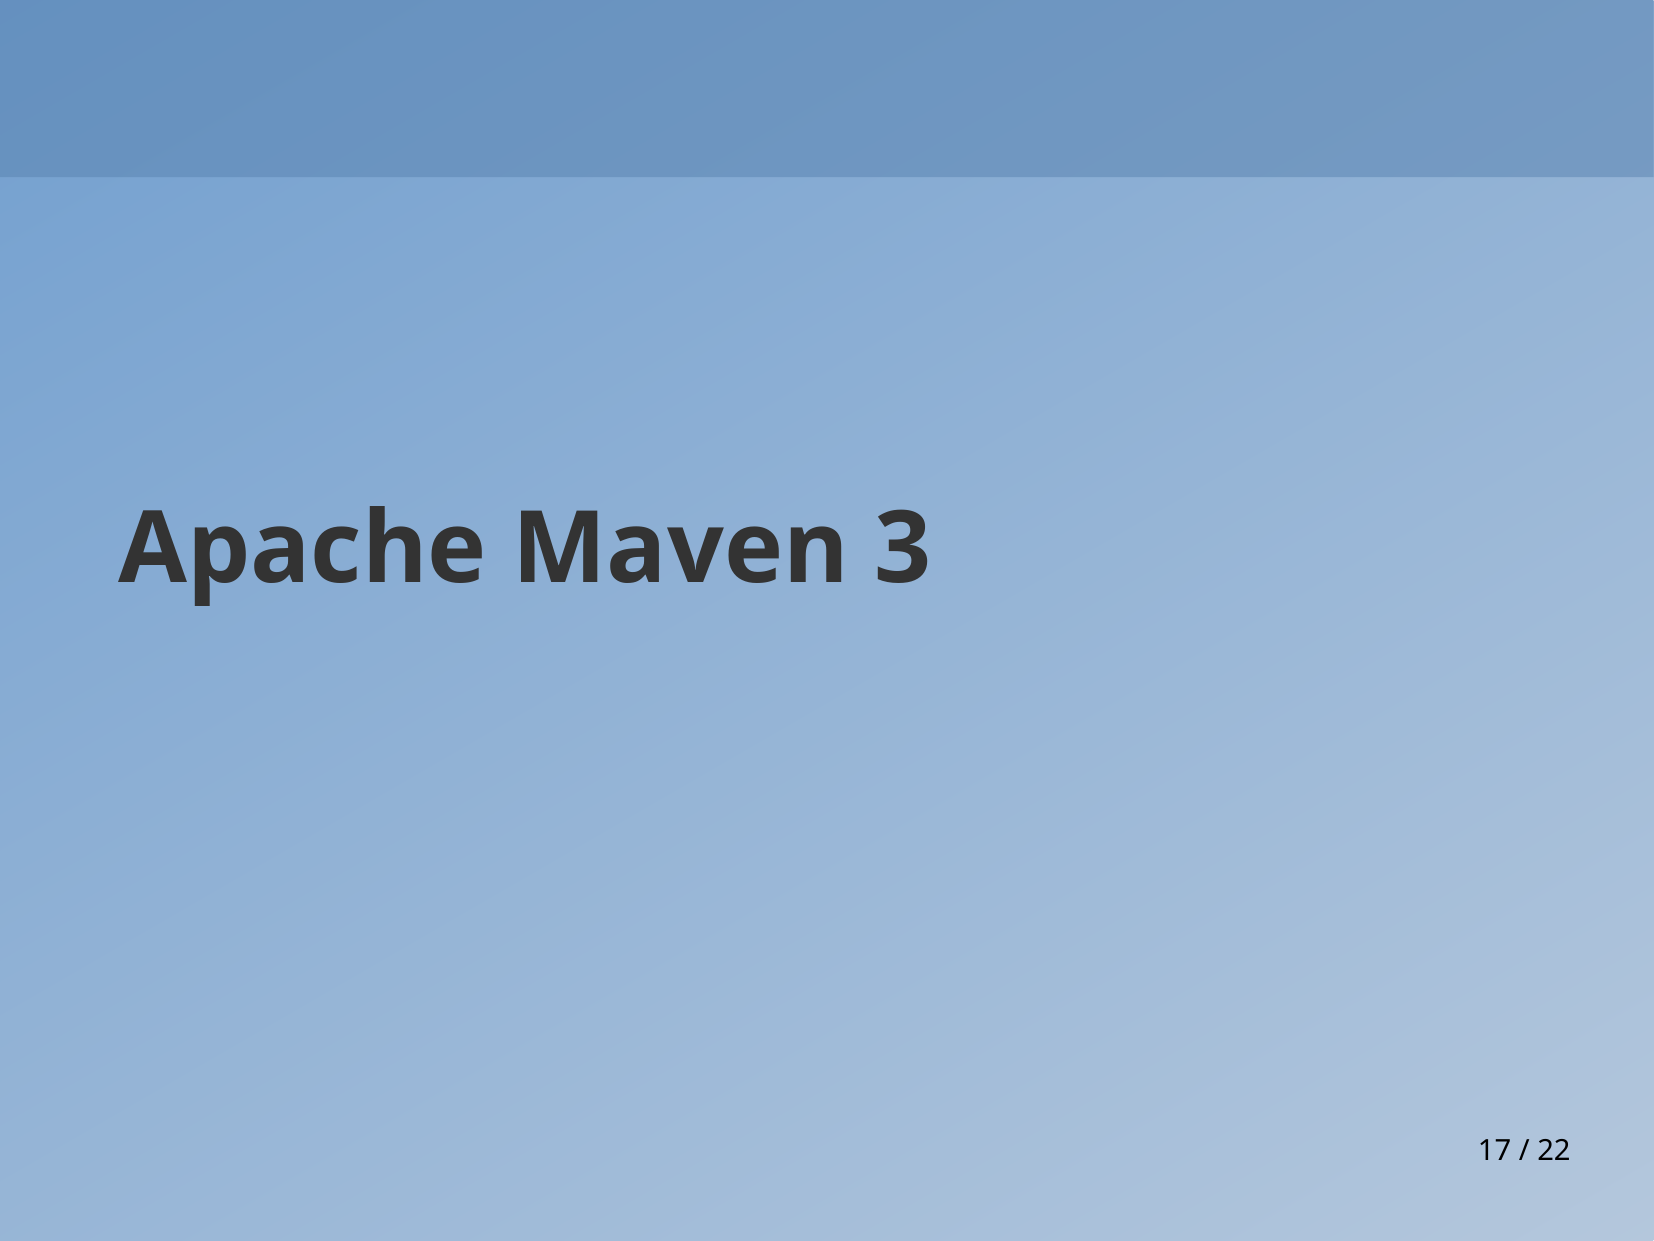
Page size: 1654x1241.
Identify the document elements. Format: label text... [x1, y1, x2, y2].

title Apache Maven 3 [118, 425, 1524, 662]
